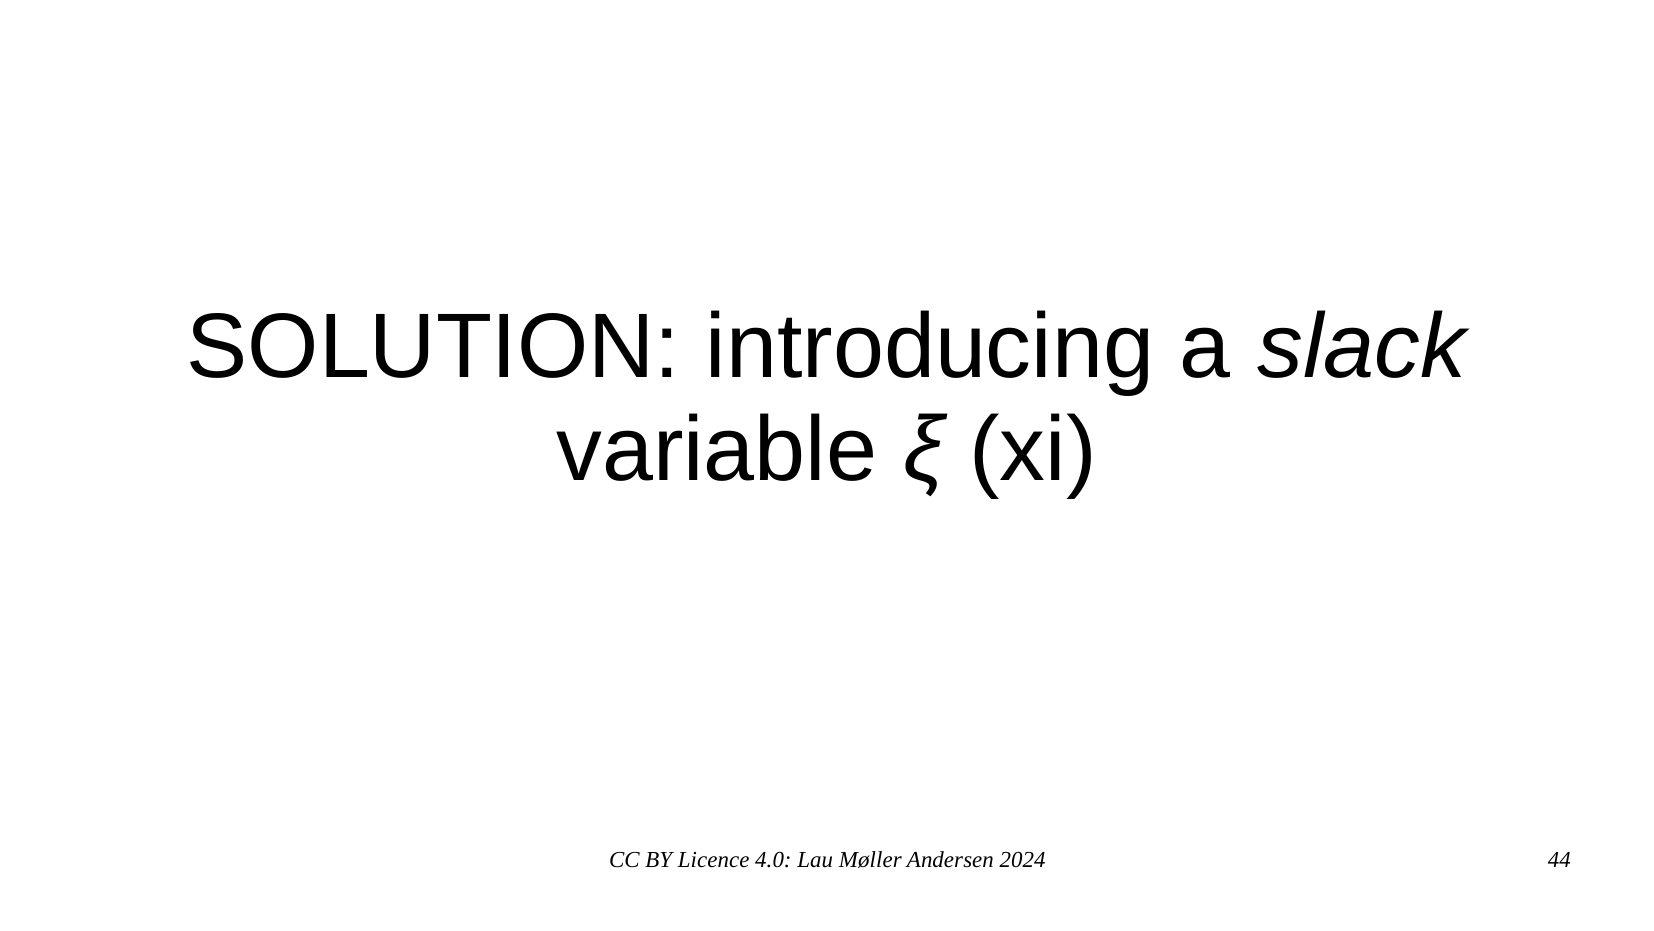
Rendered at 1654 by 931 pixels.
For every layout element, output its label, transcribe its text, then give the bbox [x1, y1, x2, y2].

subtitle SOLUTION: introducing a slack variable ξ (xi) [82, 37, 1571, 757]
